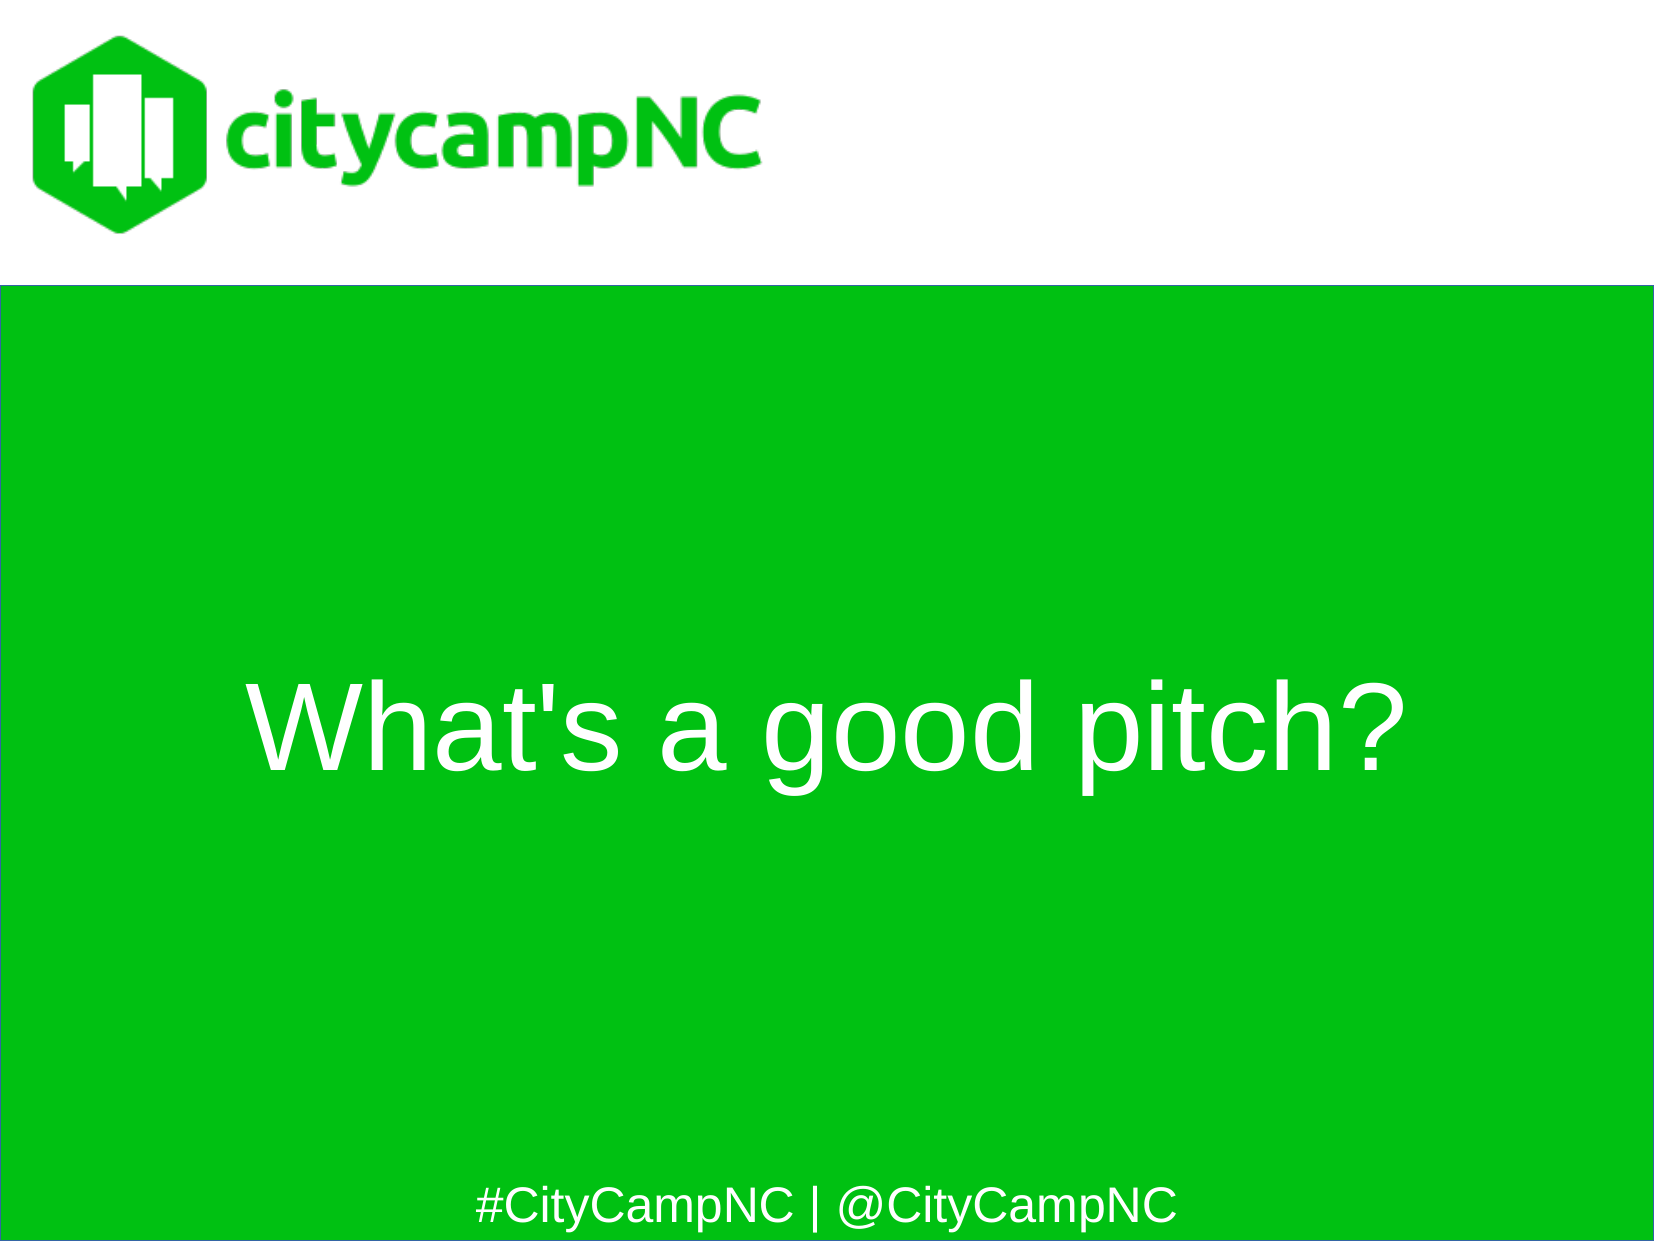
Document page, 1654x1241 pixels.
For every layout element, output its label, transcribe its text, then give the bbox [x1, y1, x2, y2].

subtitle What's a good pitch? [79, 330, 1576, 1126]
picture [0, 3, 794, 267]
